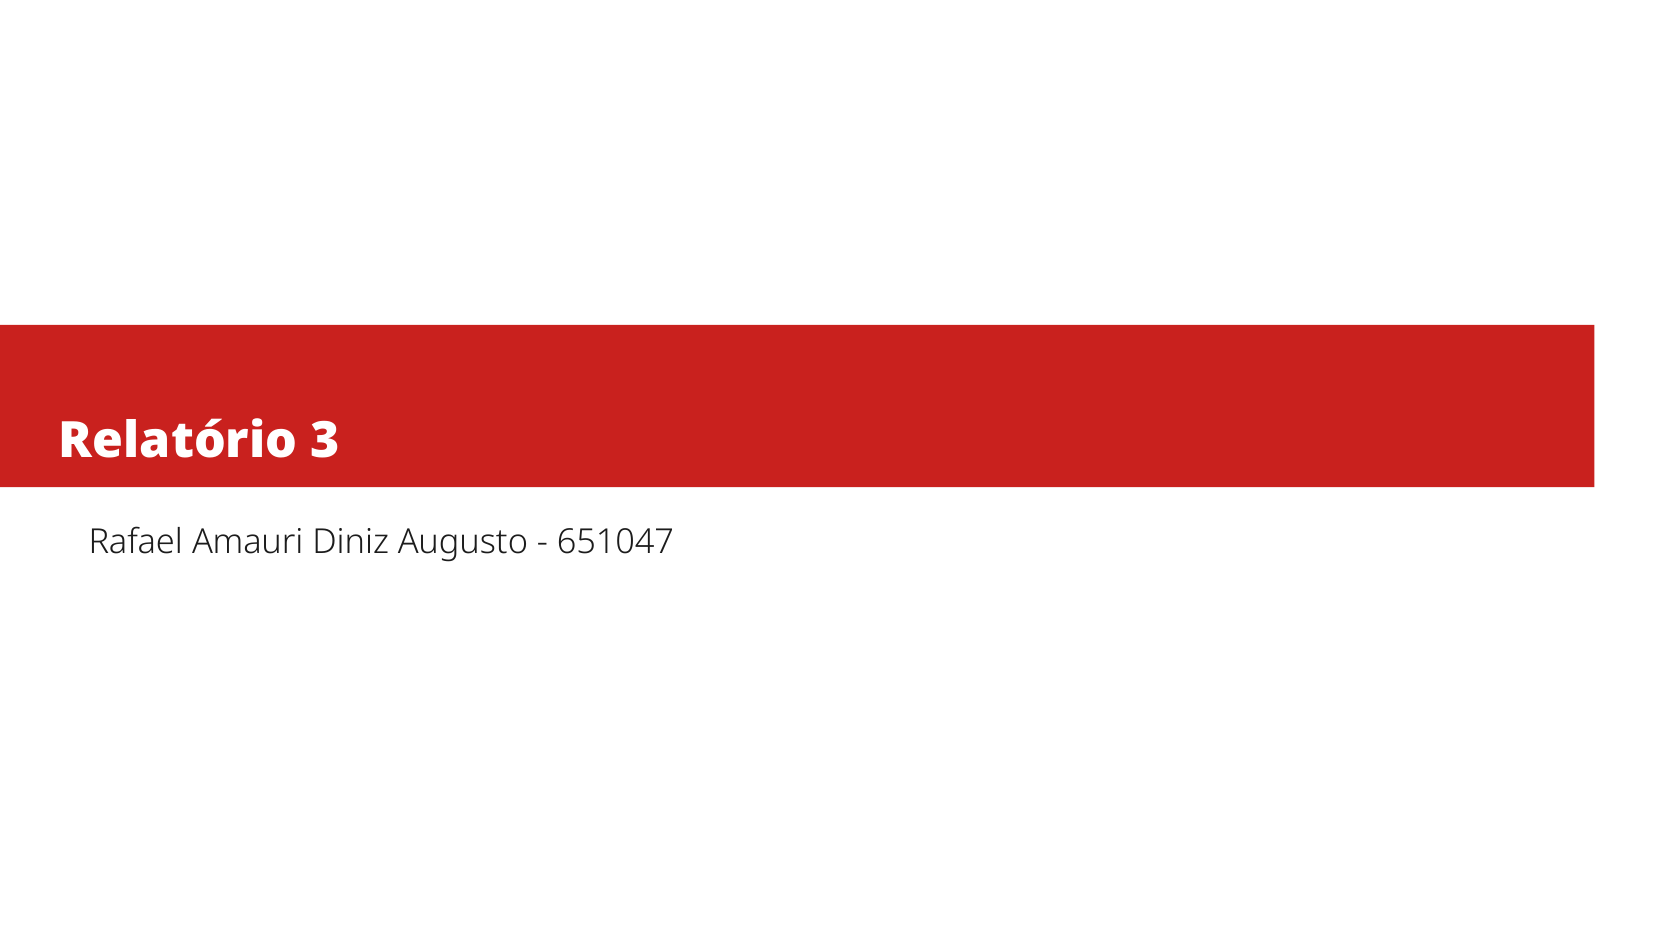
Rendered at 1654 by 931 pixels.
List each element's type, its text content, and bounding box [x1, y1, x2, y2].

subtitle Rafael Amauri Diniz Augusto - 651047 [88, 516, 1565, 827]
title Relatório 3 [59, 354, 1565, 473]
